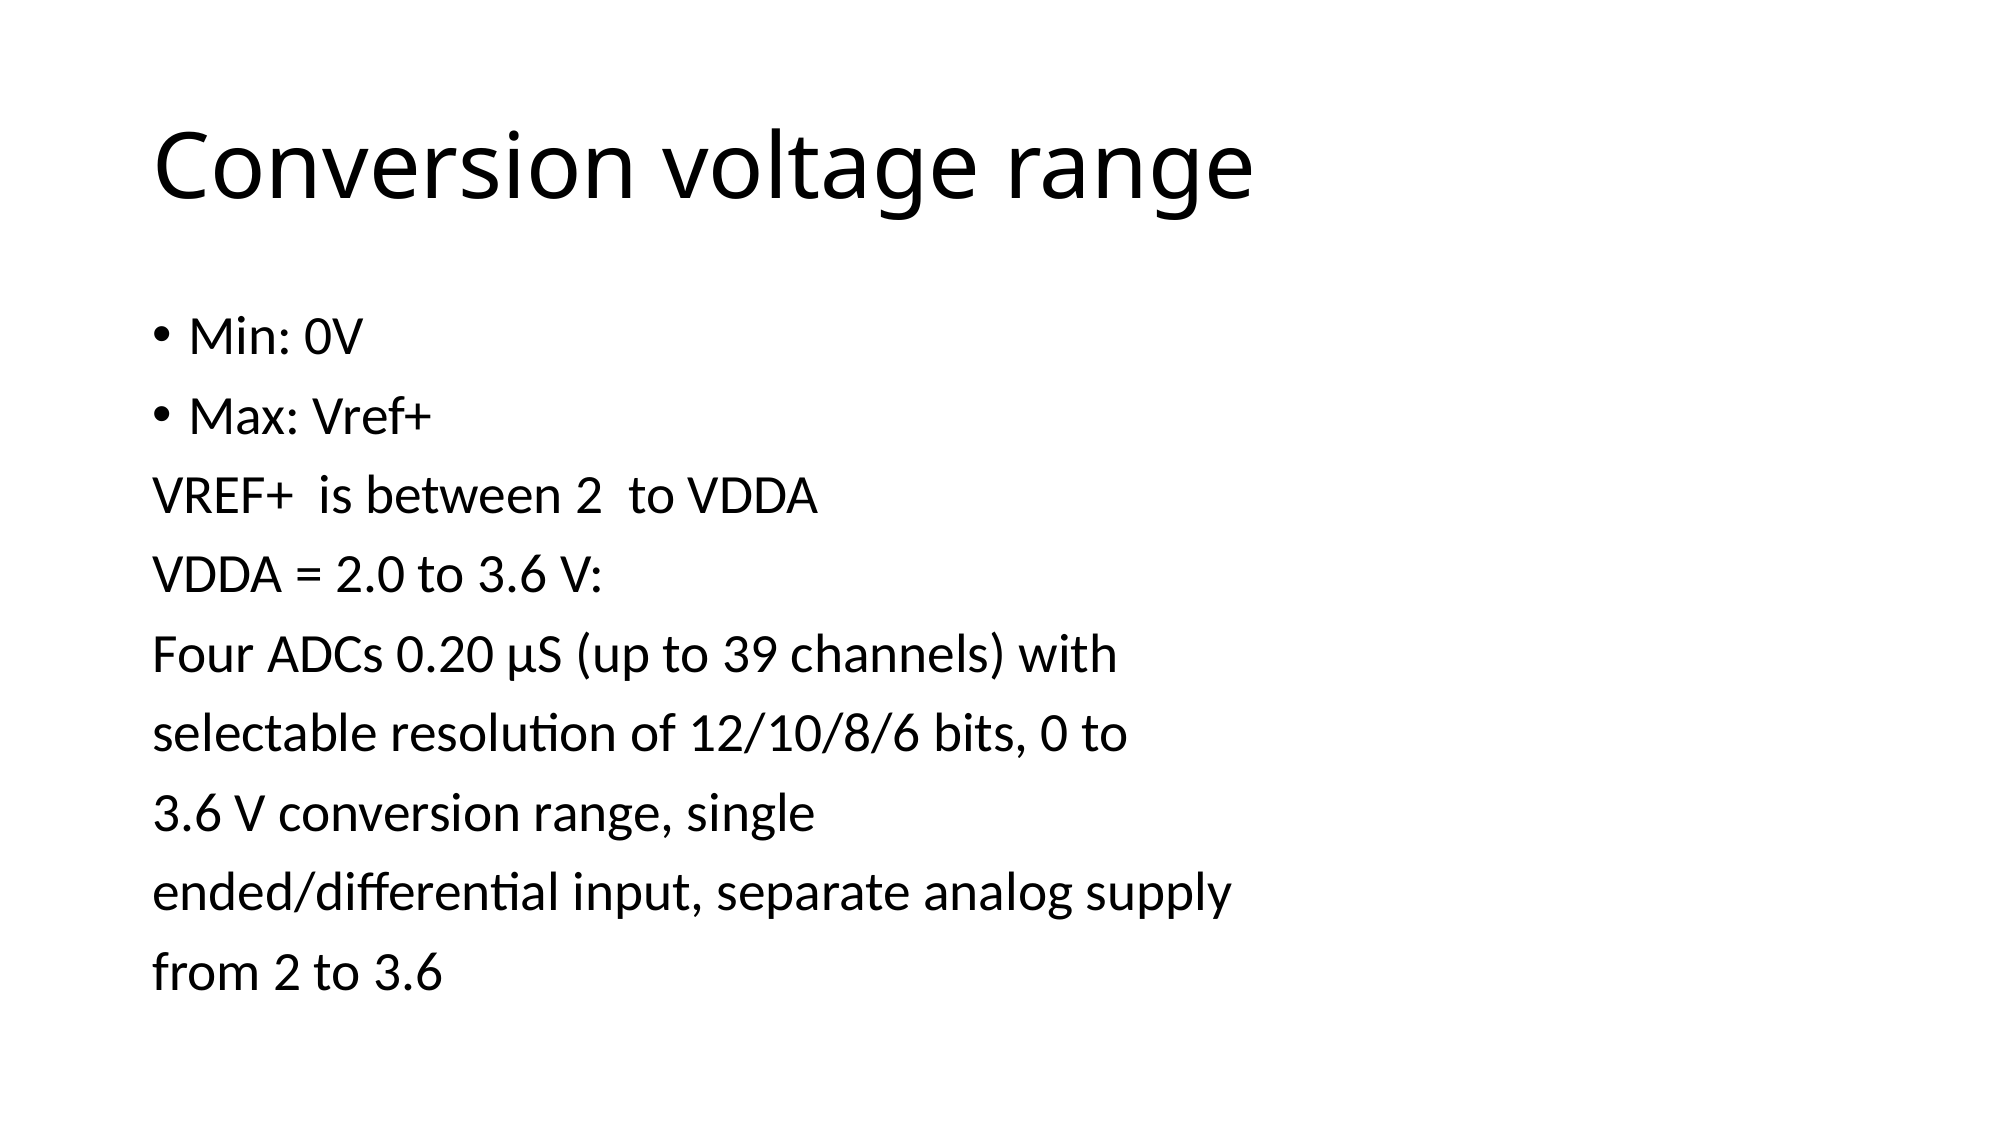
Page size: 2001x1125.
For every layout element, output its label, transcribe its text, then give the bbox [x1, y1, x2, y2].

list Min: 0V Max: Vref+ VREF+ is between 2 to VDDA VDDA = 2.0 to 3.6 V: Four ADCs 0.20 μS (up to 39 channels) with selectable resolution of 12/10/8/6 bits, 0 to 3.6 V conversion range, single ended/differential input, separate analog supply from 2 to 3.6 [137, 299, 1863, 1014]
title Conversion voltage range [137, 59, 1863, 278]
